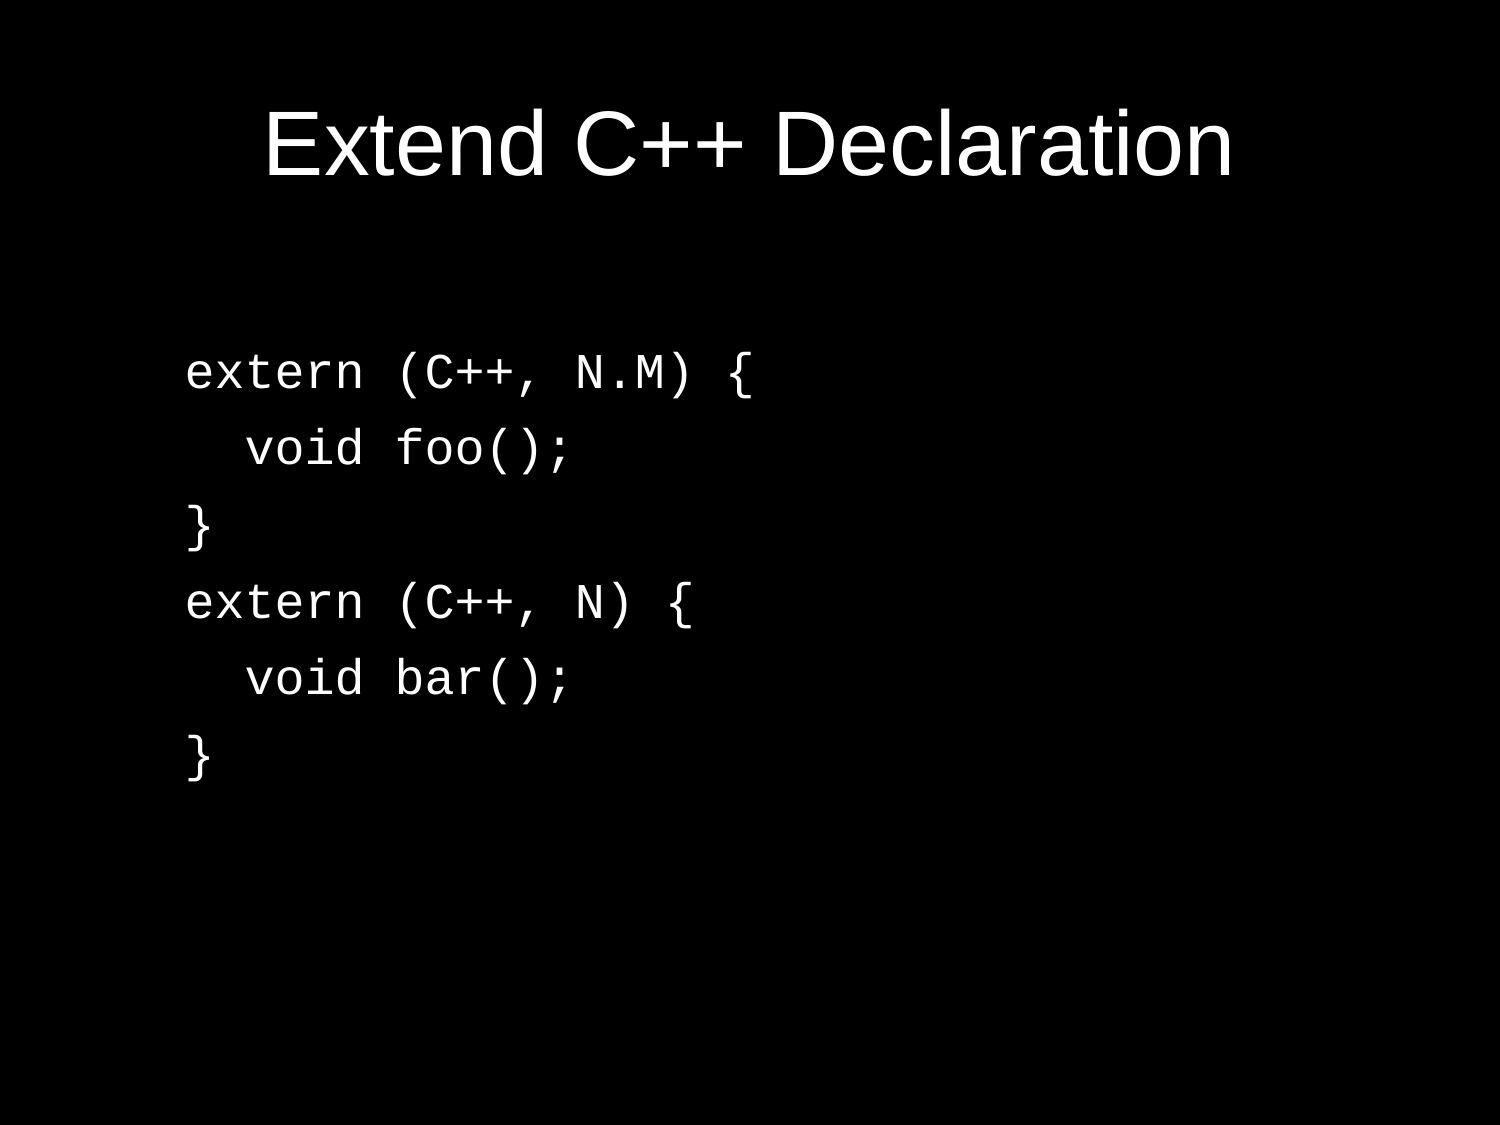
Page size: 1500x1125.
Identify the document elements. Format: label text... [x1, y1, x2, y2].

list extern (C++, N.M) { void foo(); } extern (C++, N) { void bar(); } [169, 330, 1063, 922]
title Extend C++ Declaration [75, 45, 1426, 233]
